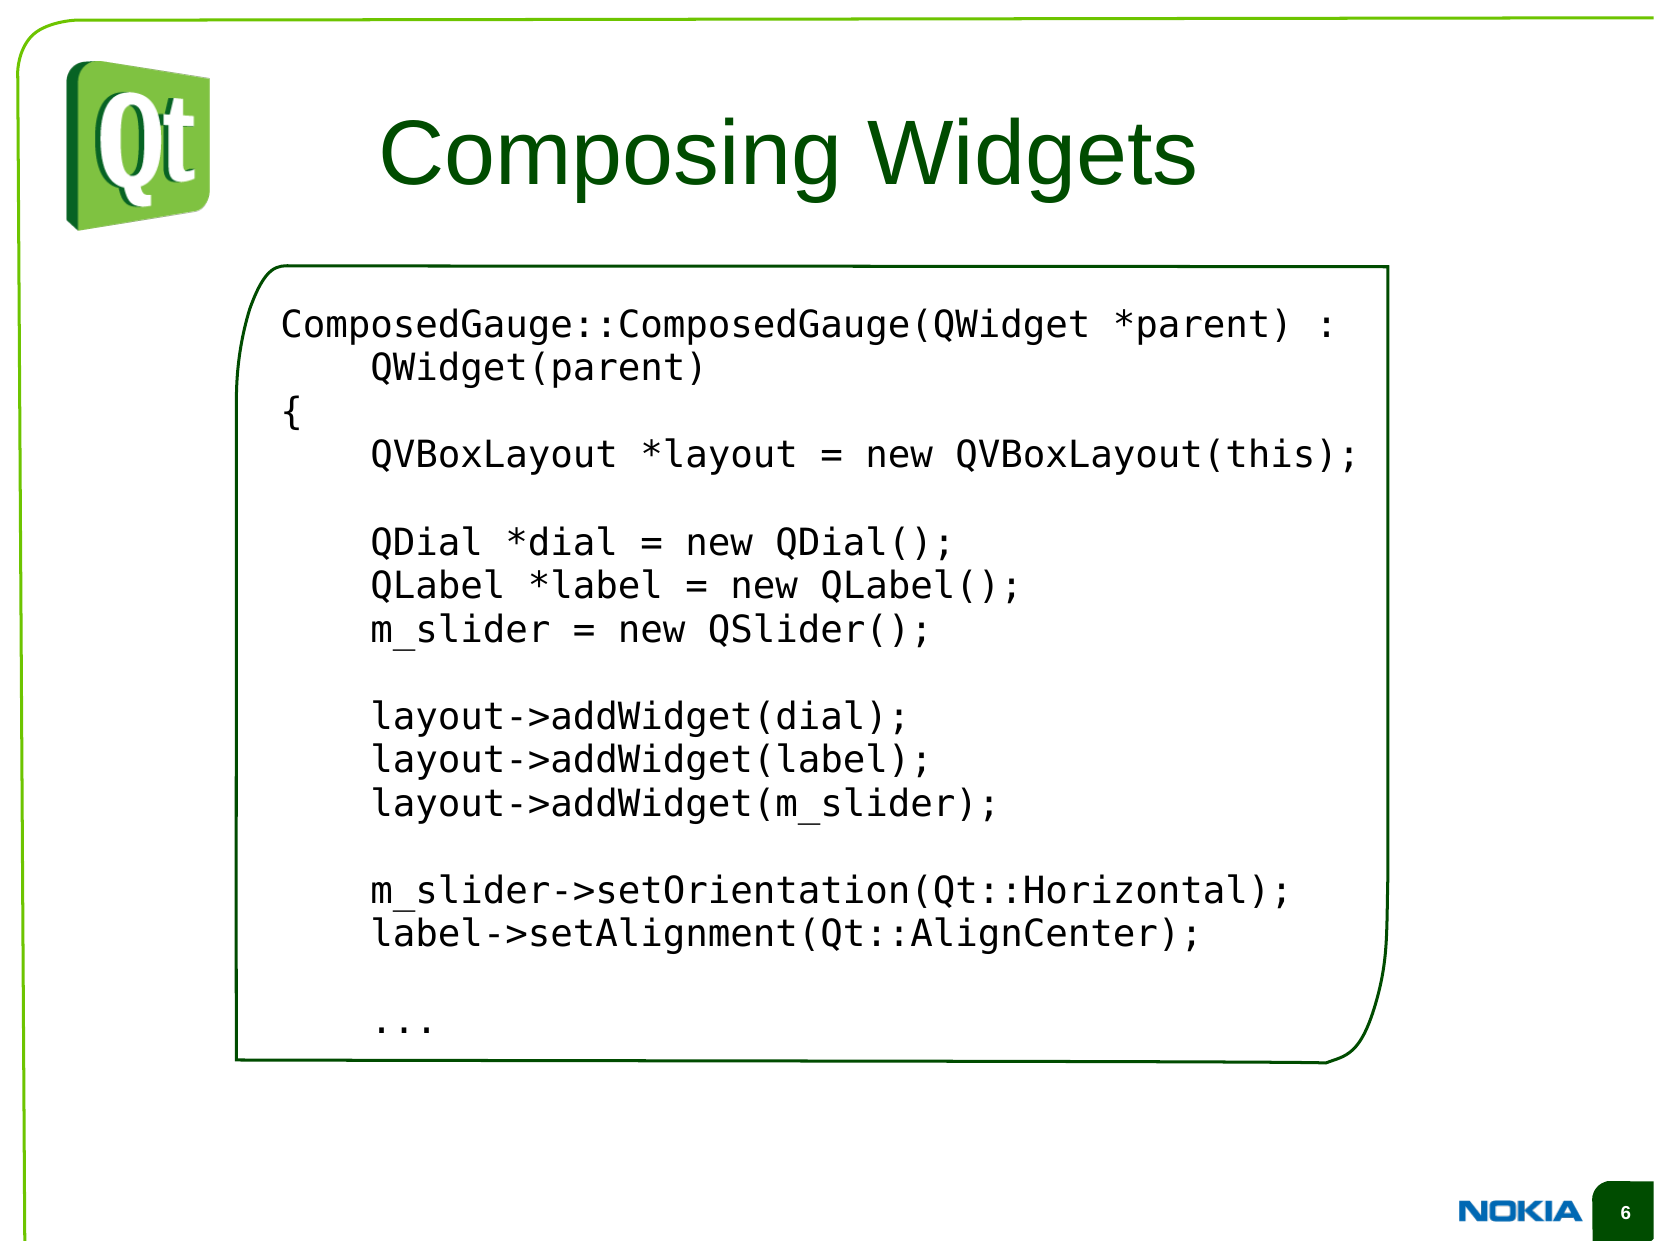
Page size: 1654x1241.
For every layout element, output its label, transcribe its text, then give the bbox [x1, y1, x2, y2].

title Composing Widgets [251, 49, 1327, 257]
text_box ComposedGauge::ComposedGauge(QWidget *parent) : QWidget(parent) { QVBoxLayout *layout = new QVBoxLayout(this); QDial *dial = new QDial(); QLabel *label = new QLabel(); m_slider = new QSlider(); layout->addWidget(dial); layout->addWidget(label); layout->addWidget(m_slider); m_slider->setOrientation(Qt::Horizontal); label->setAlignment(Qt::AlignCenter); ... [265, 1011, 1376, 1195]
picture [1459, 1200, 1583, 1222]
picture [66, 61, 210, 231]
text_box ComposedGauge::ComposedGauge(QWidget *parent) : QWidget(parent) { QVBoxLayout *layout = new QVBoxLayout(this); QDial *dial = new QDial(); QLabel *label = new QLabel(); m_slider = new QSlider(); layout->addWidget(dial); layout->addWidget(label); layout->addWidget(m_slider); m_slider->setOrientation(Qt::Horizontal); label->setAlignment(Qt::AlignCenter); ... [265, 295, 1376, 1061]
